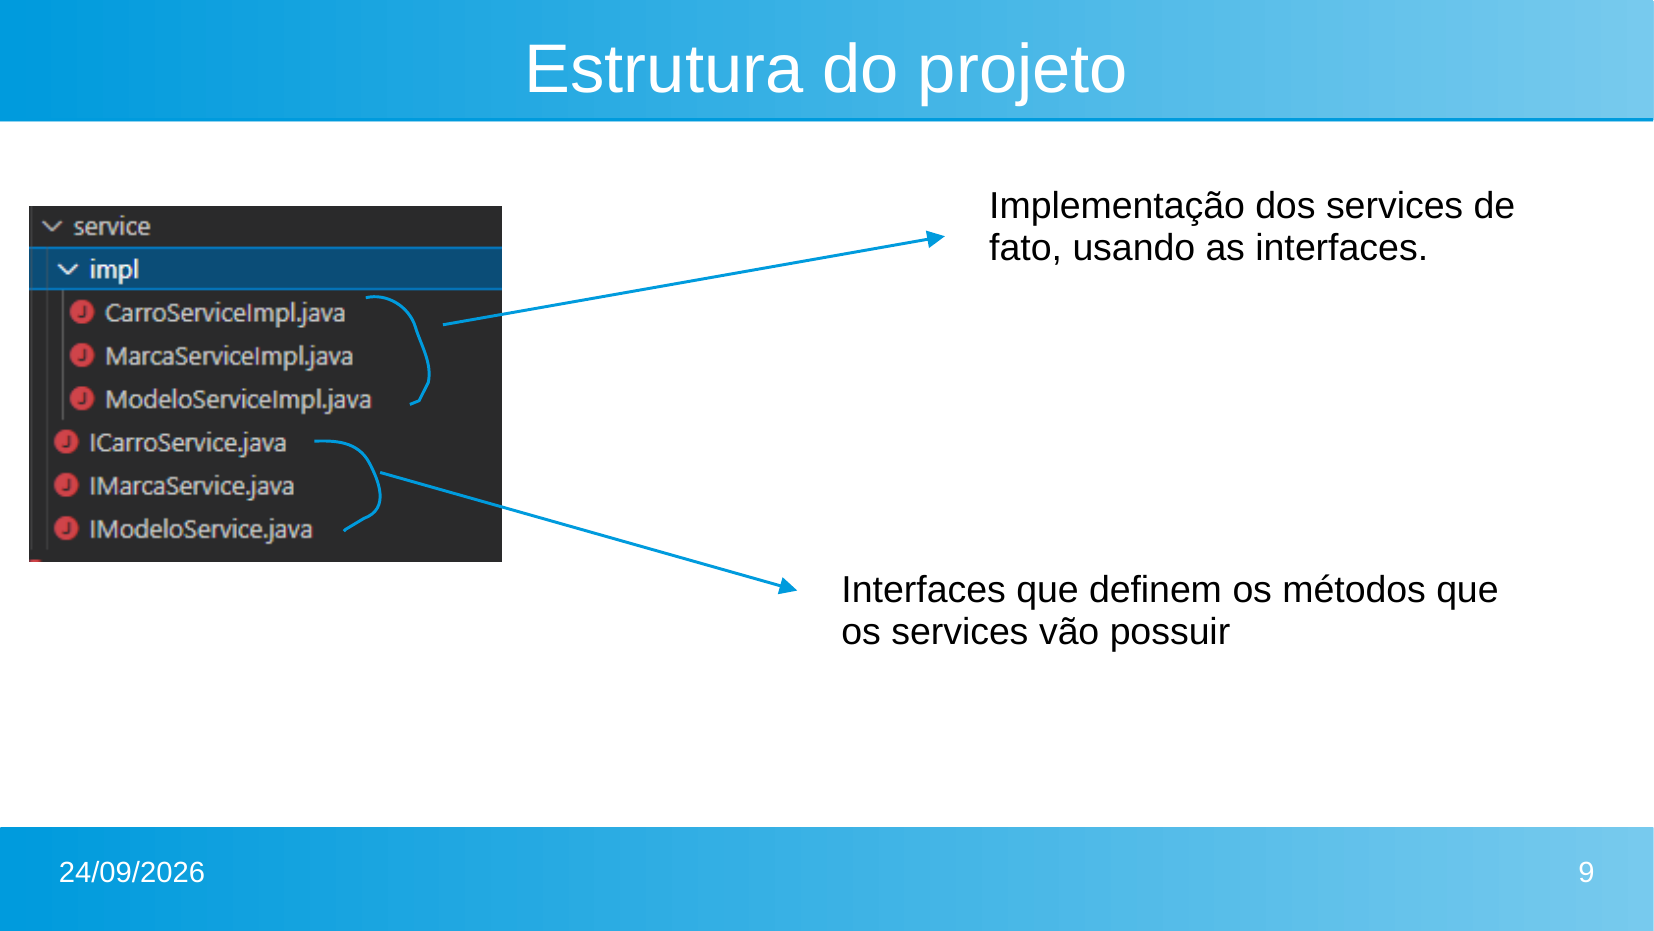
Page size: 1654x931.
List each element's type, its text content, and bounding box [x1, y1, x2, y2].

title Estrutura do projeto [59, 29, 1595, 108]
text_box Interfaces que definem os métodos que os services vão possuir [826, 561, 1536, 660]
text_box Implementação dos services de fato, usando as interfaces. [974, 177, 1565, 276]
picture [29, 206, 502, 562]
